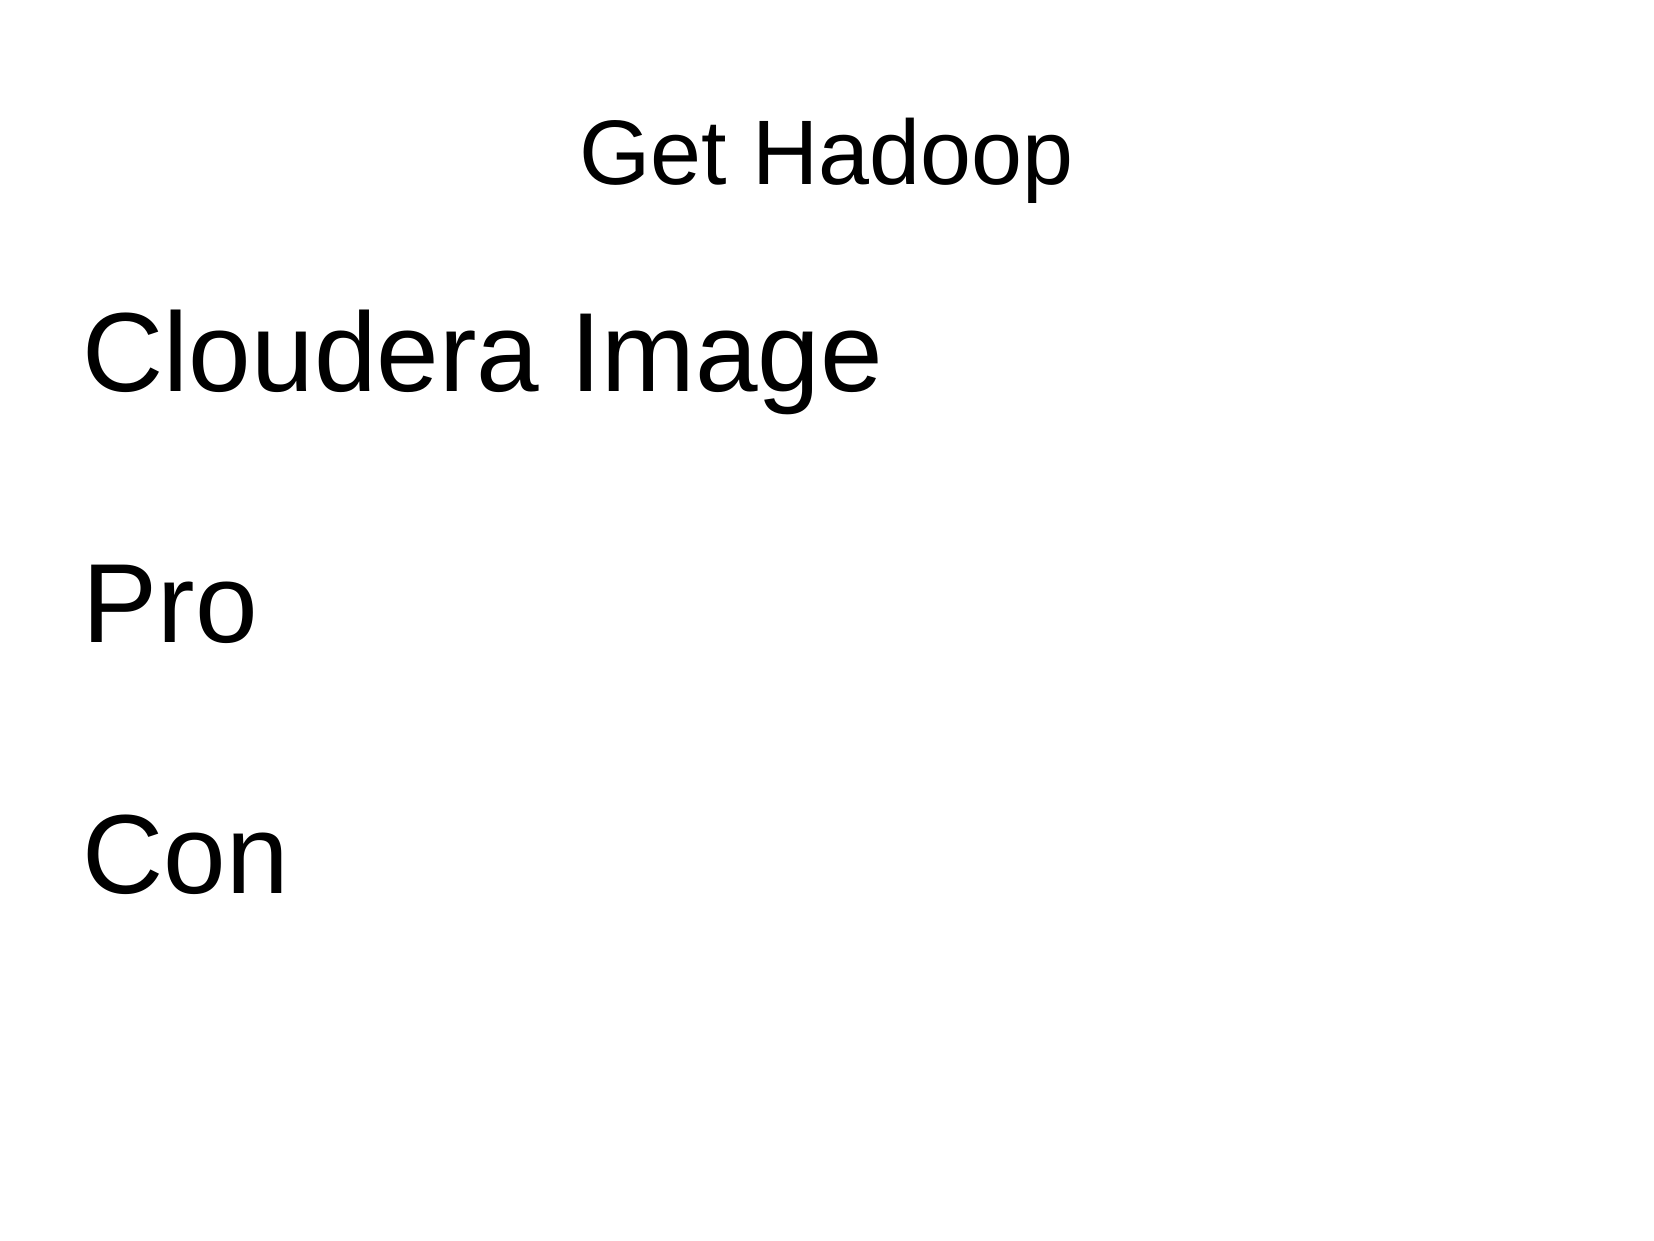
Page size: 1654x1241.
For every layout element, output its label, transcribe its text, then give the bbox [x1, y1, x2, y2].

subtitle Cloudera Image Pro Con [82, 290, 1571, 1010]
title Get Hadoop [82, 49, 1571, 257]
